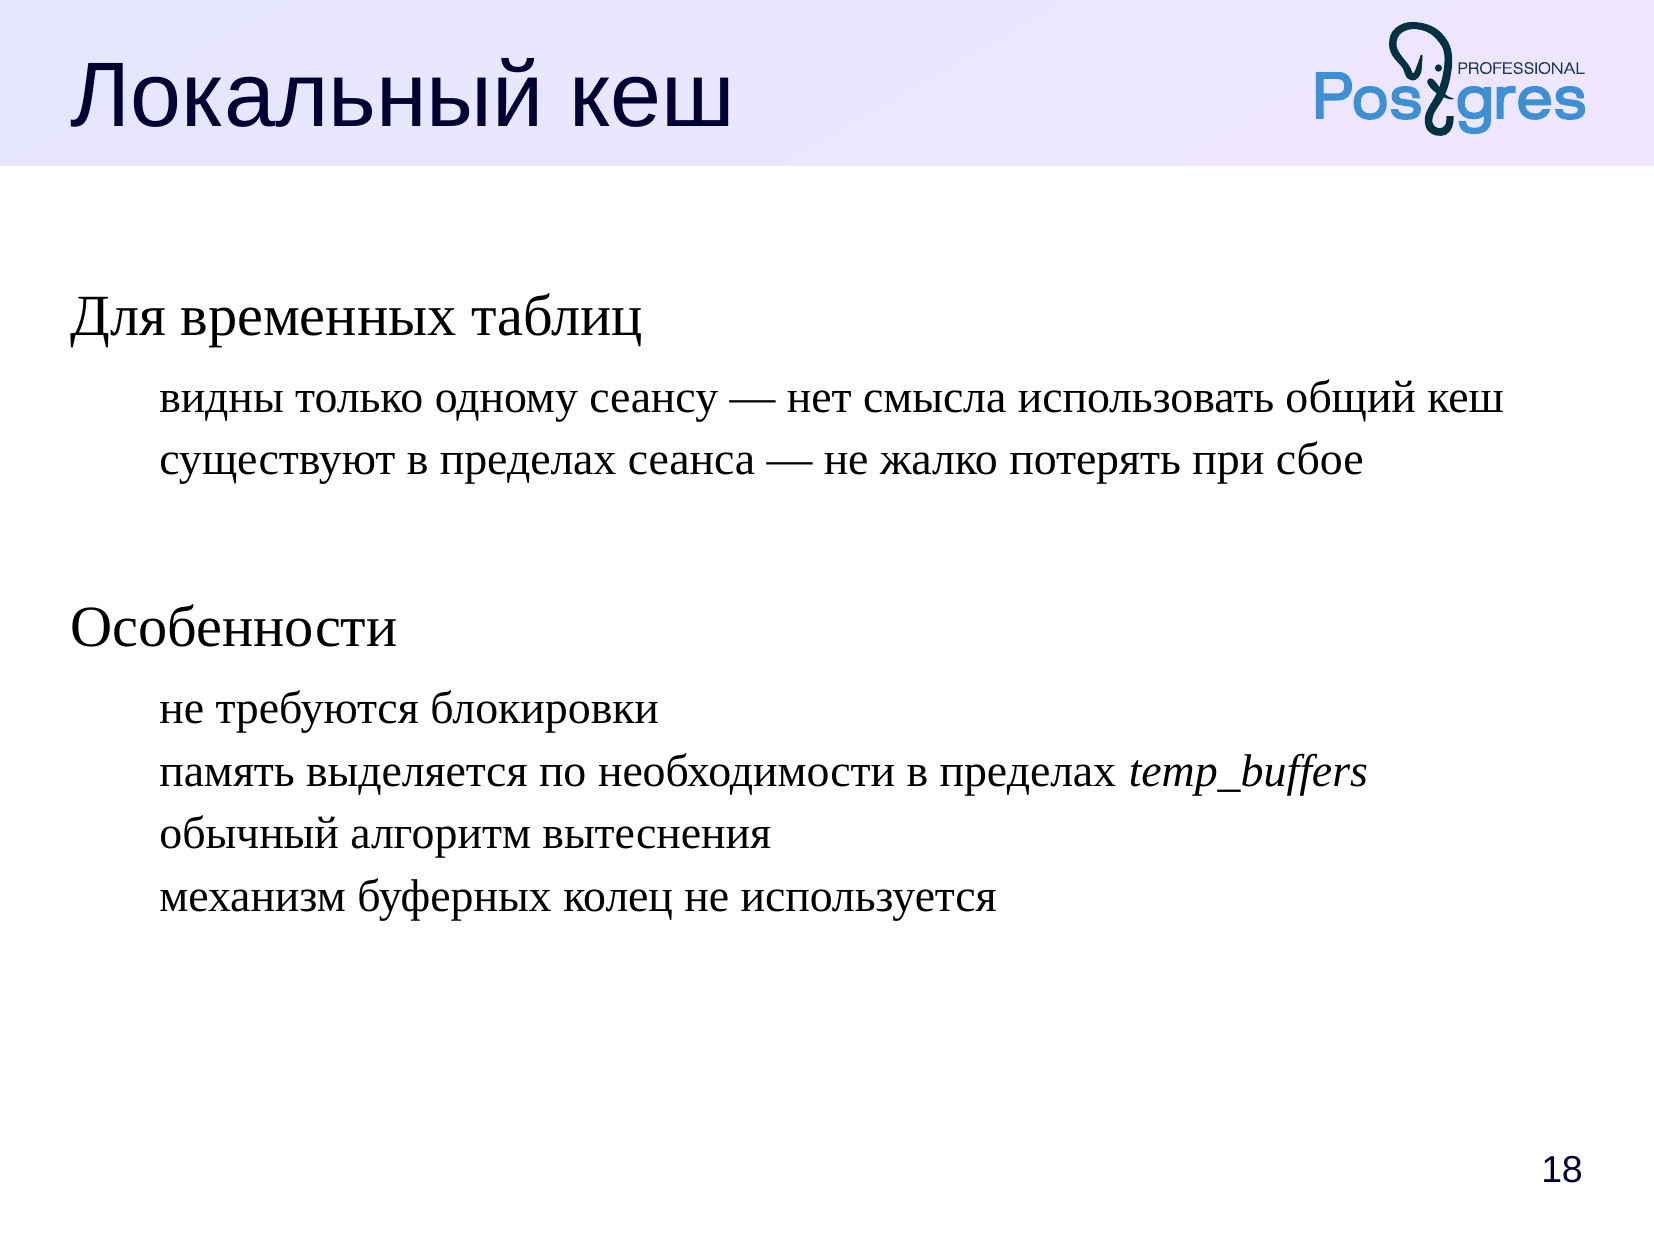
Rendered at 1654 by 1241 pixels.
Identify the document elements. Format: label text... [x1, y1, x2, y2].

title Локальный кеш [70, 43, 1241, 147]
list Для временных таблиц видны только одному сеансу — нет смысла использовать общий кеш существуют в пределах сеанса — не жалко потерять при сбое Особенности не требуются блокировки память выделяется по необходимости в пределах temp_buffers обычный алгоритм вытеснения механизм буферных колец не используется [70, 283, 1583, 1141]
